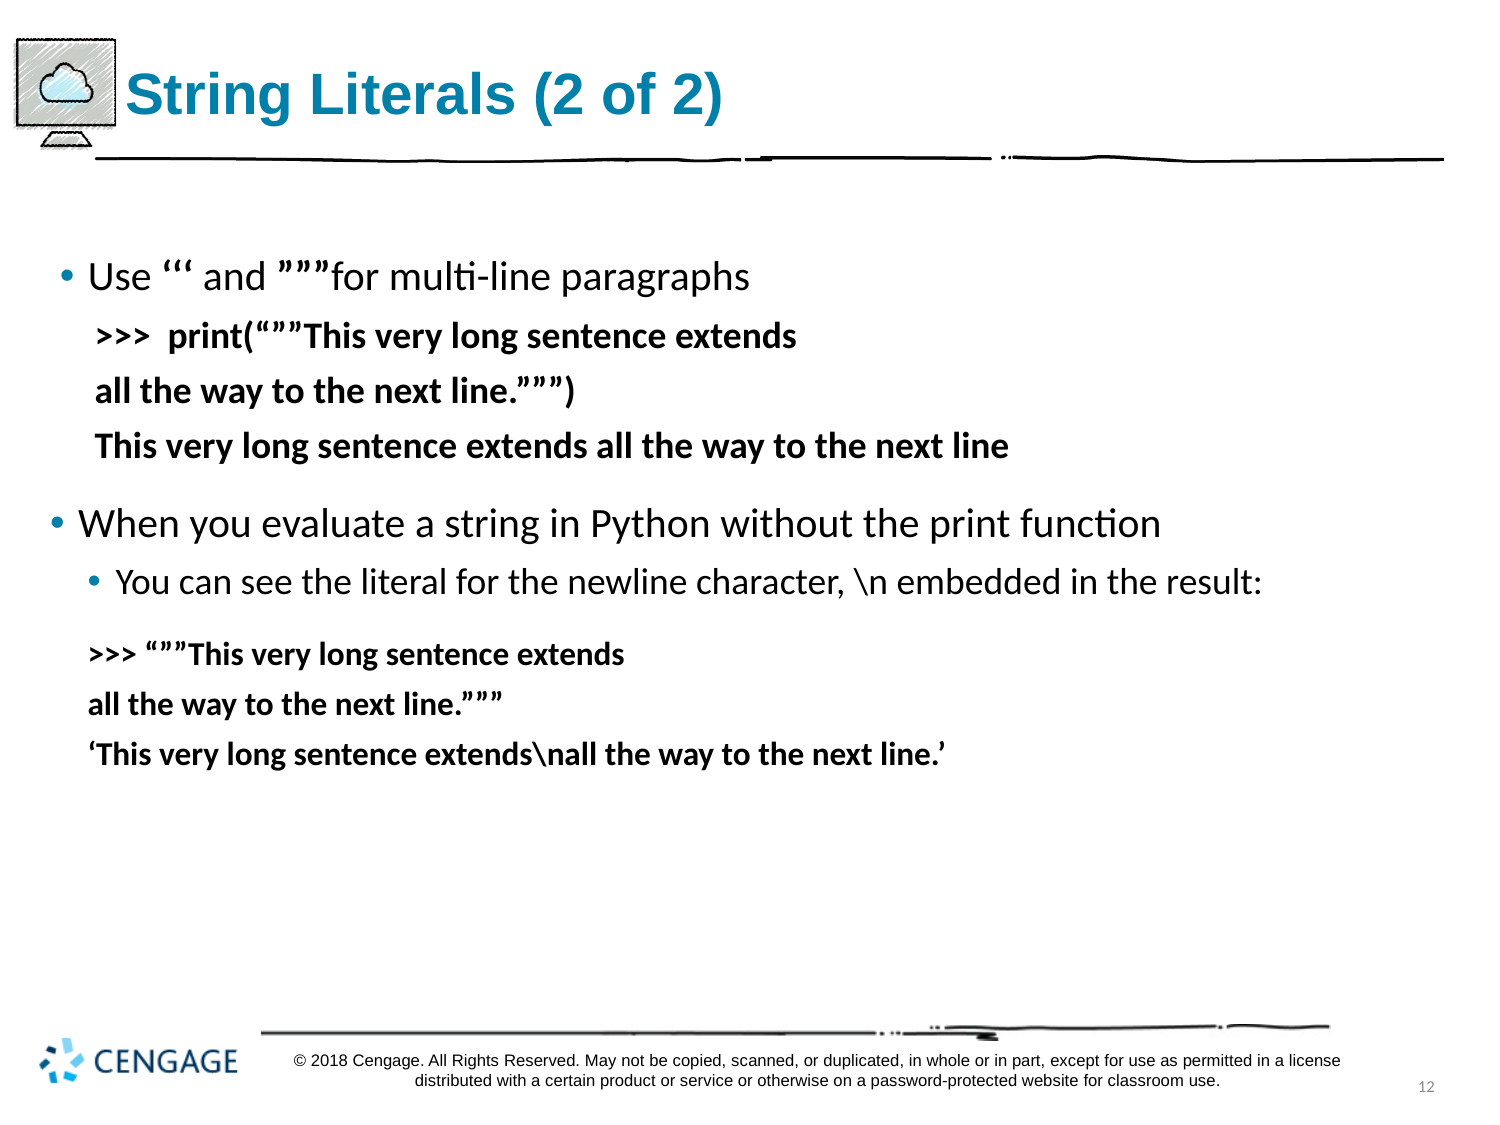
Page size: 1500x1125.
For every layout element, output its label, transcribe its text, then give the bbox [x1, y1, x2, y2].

picture [154, 155, 1444, 163]
picture [19, 1024, 250, 1096]
list >>> print(“””This very long sentence extends all the way to the next line.”””) This very long sentence extends all the way to the next line [57, 313, 1438, 475]
picture [13, 36, 117, 151]
list When you evaluate a string in Python without the print function You can see the literal for the newline character, \n embedded in the result: [50, 500, 1431, 604]
list Use ‘‘‘ and ”””for multi-line paragraphs [59, 252, 1200, 301]
title String Literals (2 of 2) [125, 66, 1442, 116]
list >>> “””This very long sentence extends all the way to the next line.””” ‘This very long sentence extends\nall the way to the next line.’ [50, 634, 1375, 775]
footer © 2018 Cengage. All Rights Reserved. May not be copied, scanned, or duplicated, in whole or in part, except for use as permitted in a license distributed with a certain product or service or otherwise on a password-protected website for classroom use. [262, 1050, 1375, 1091]
picture [261, 1024, 1331, 1041]
